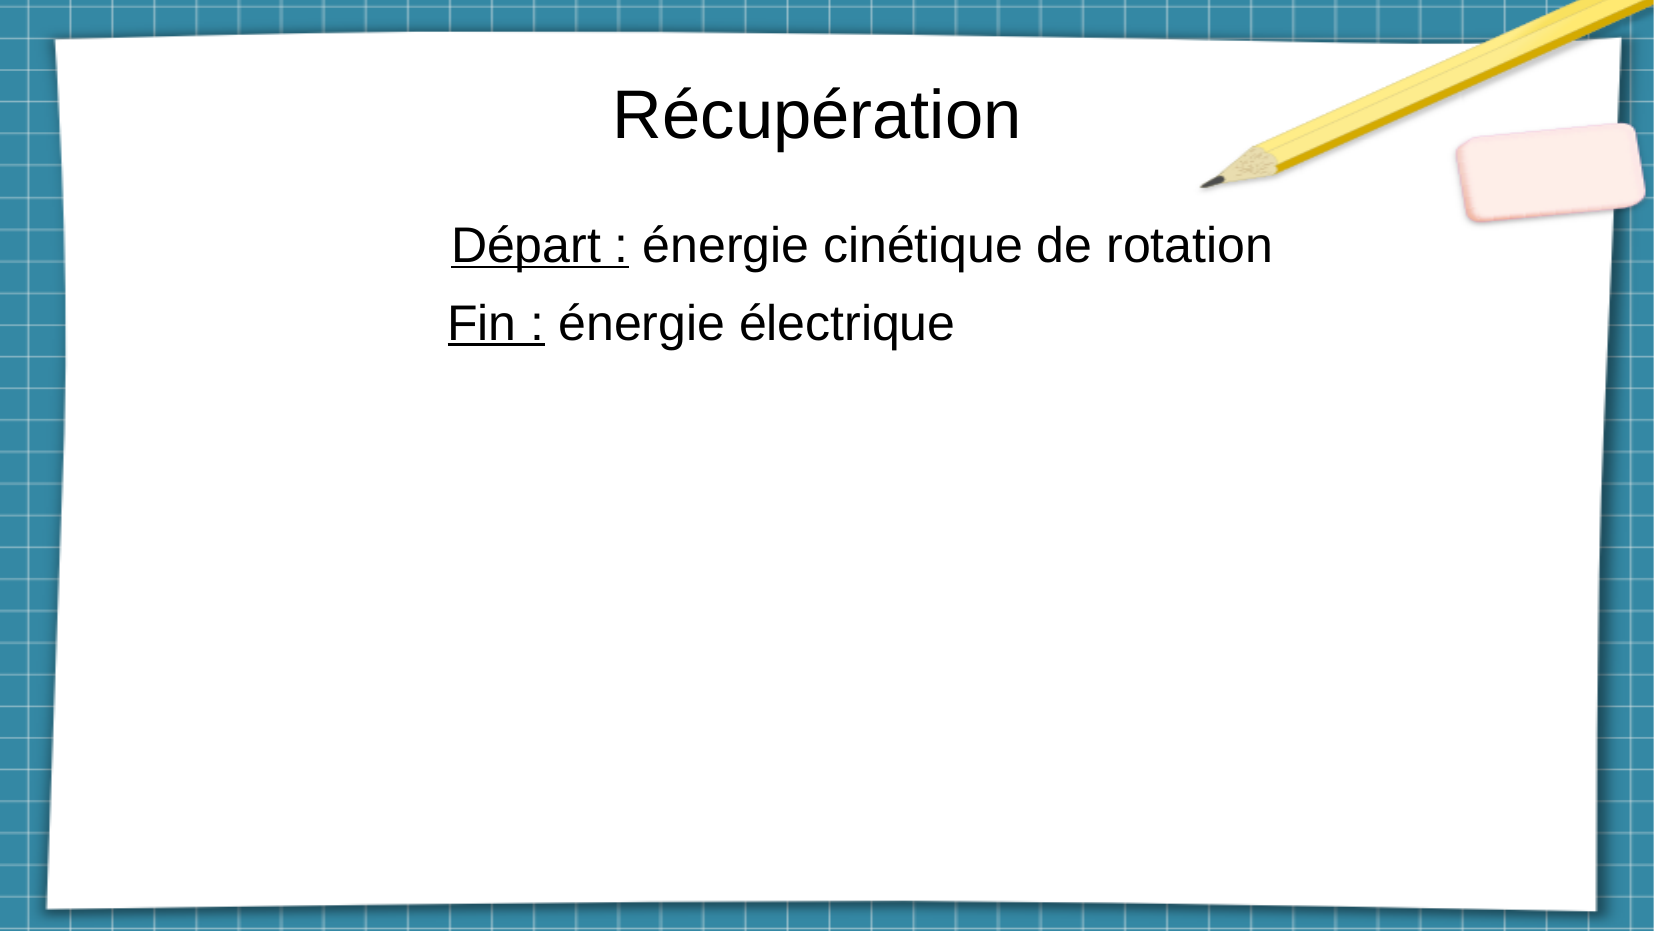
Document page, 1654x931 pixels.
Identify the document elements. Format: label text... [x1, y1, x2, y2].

list Départ : énergie cinétique de rotation Fin : énergie électrique [82, 217, 1571, 758]
title Récupération [82, 37, 1571, 193]
picture [0, 0, 1654, 931]
